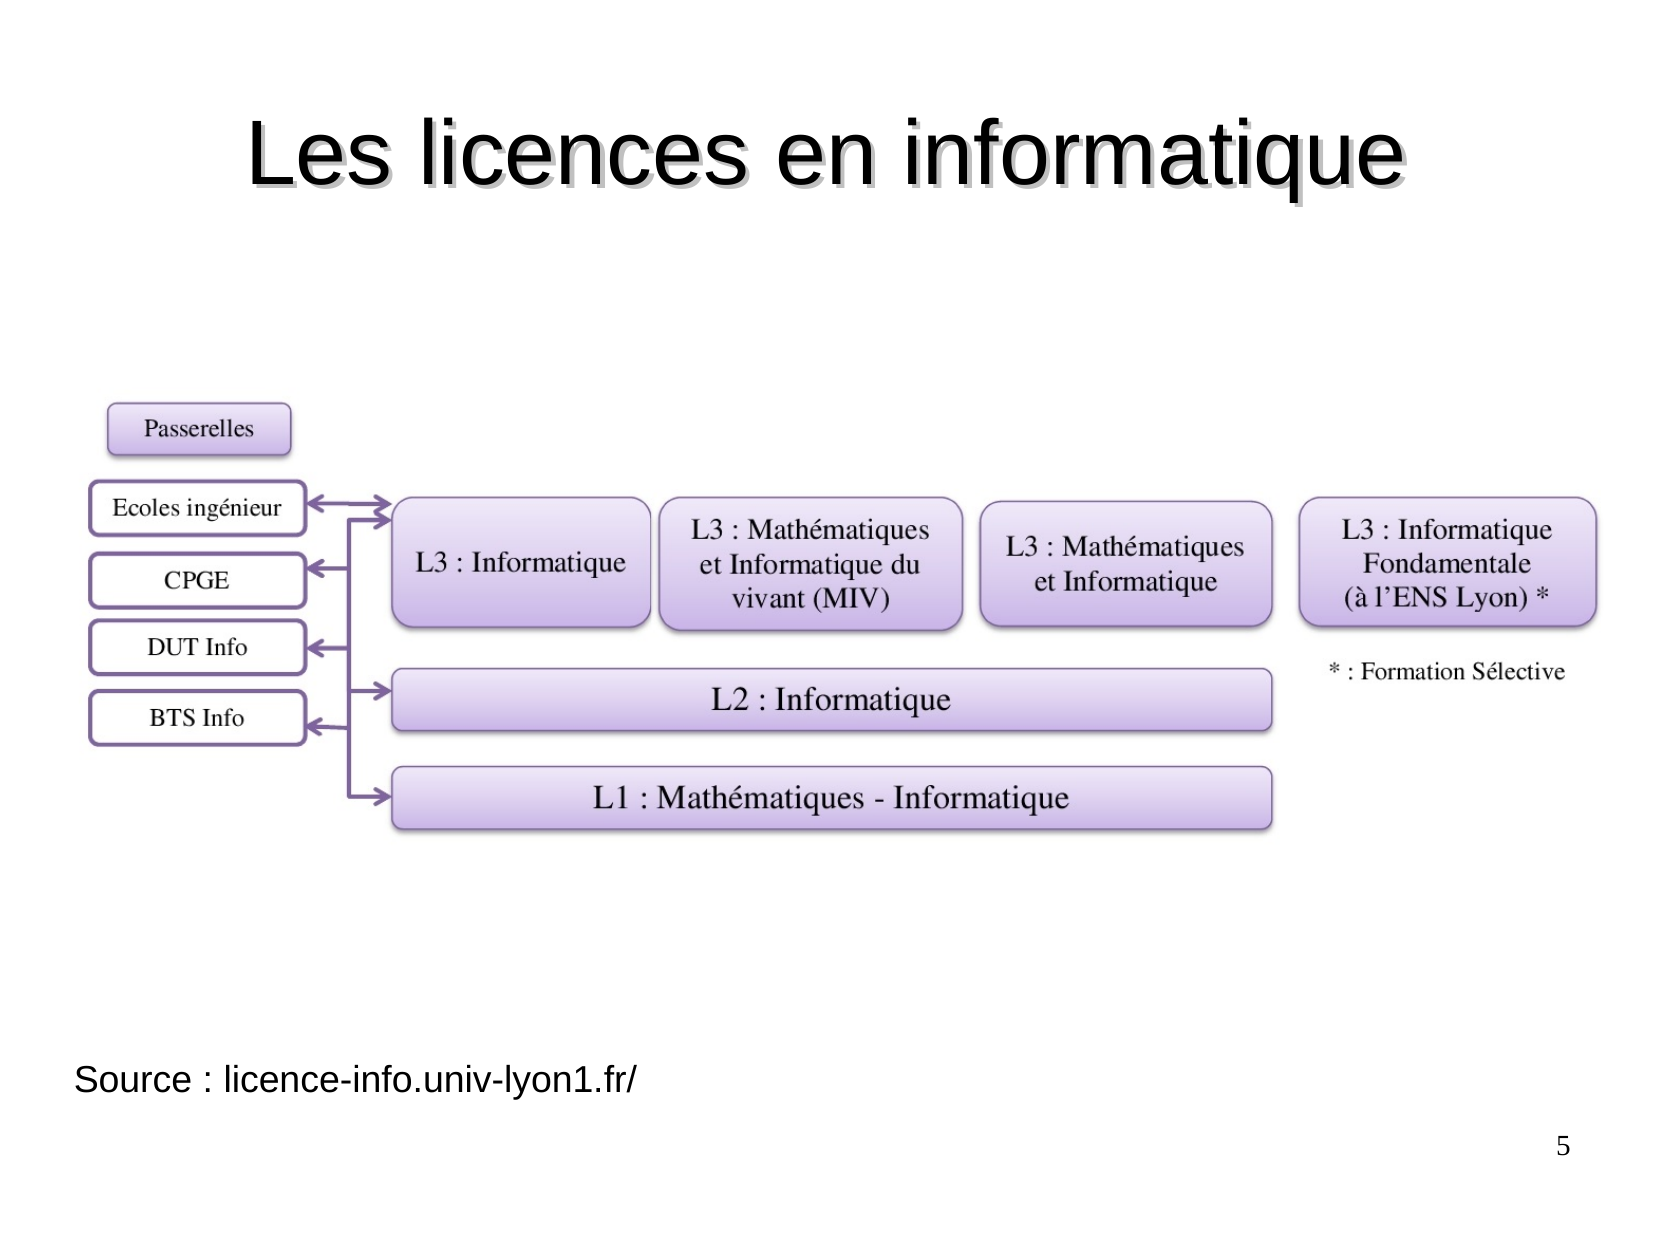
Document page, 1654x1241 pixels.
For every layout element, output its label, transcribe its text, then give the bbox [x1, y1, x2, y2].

picture [29, 354, 1625, 896]
text_box Source : licence-info.univ-lyon1.fr/ [59, 1051, 1595, 1108]
title Les licences en informatique [82, 49, 1571, 257]
